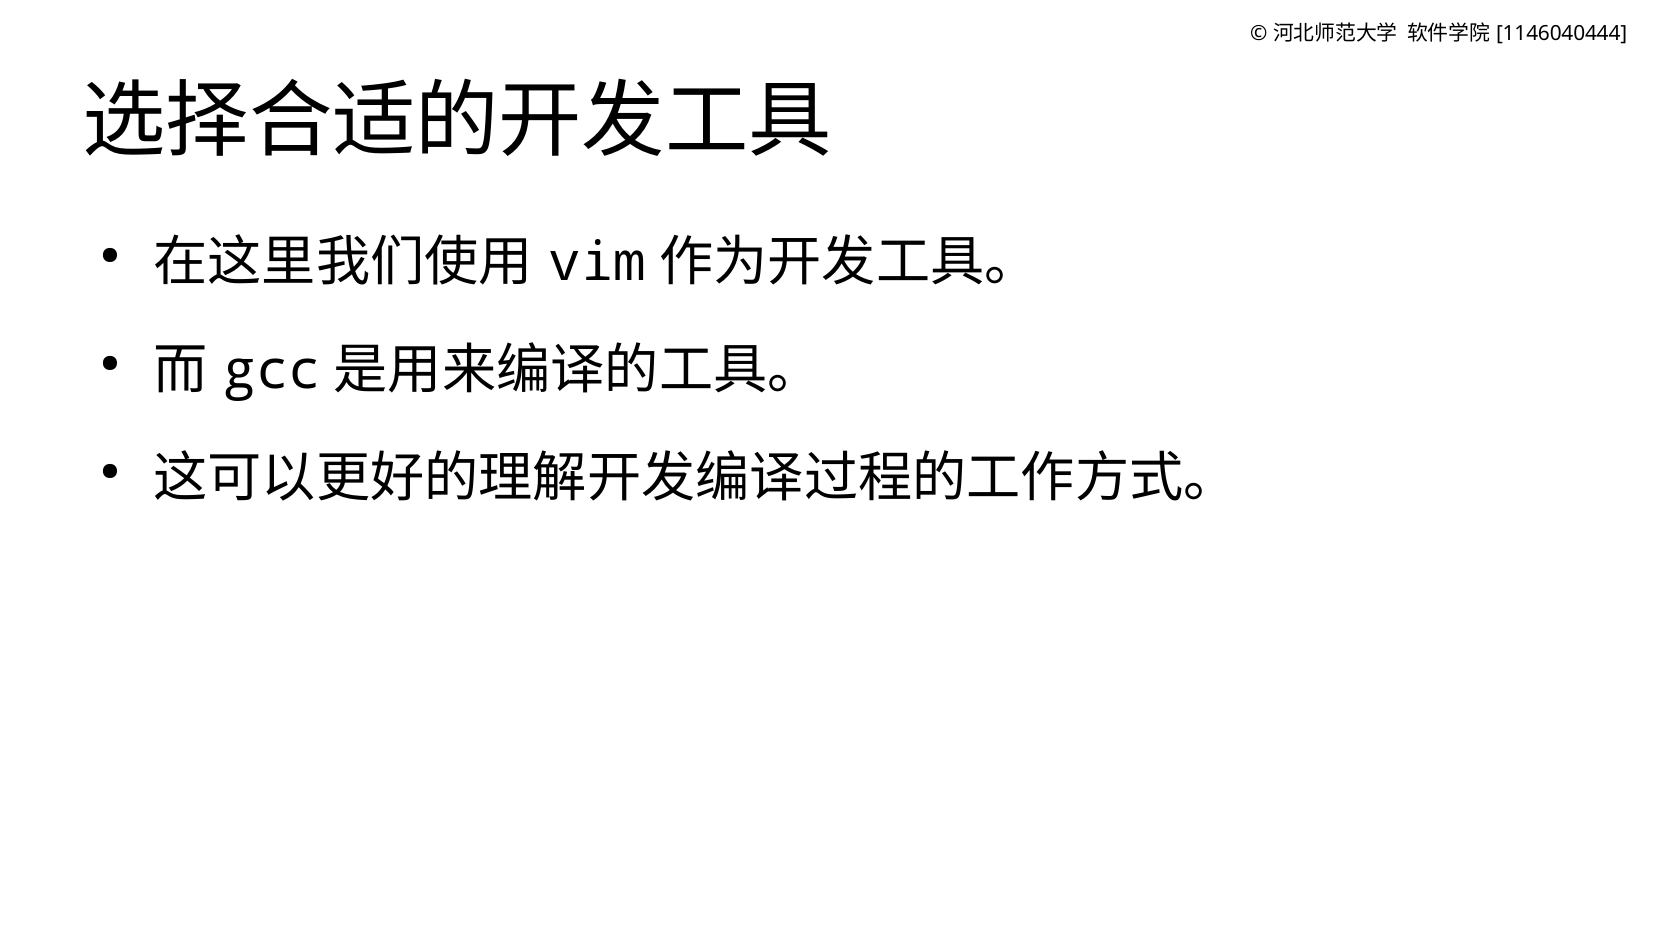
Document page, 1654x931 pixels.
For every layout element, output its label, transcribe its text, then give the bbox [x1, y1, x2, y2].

title 选择合适的开发工具 [82, 37, 1571, 189]
list 在这里我们使用vim作为开发工具。 而gcc是用来编译的工具。 这可以更好的理解开发编译过程的工作方式。 [82, 217, 1571, 758]
